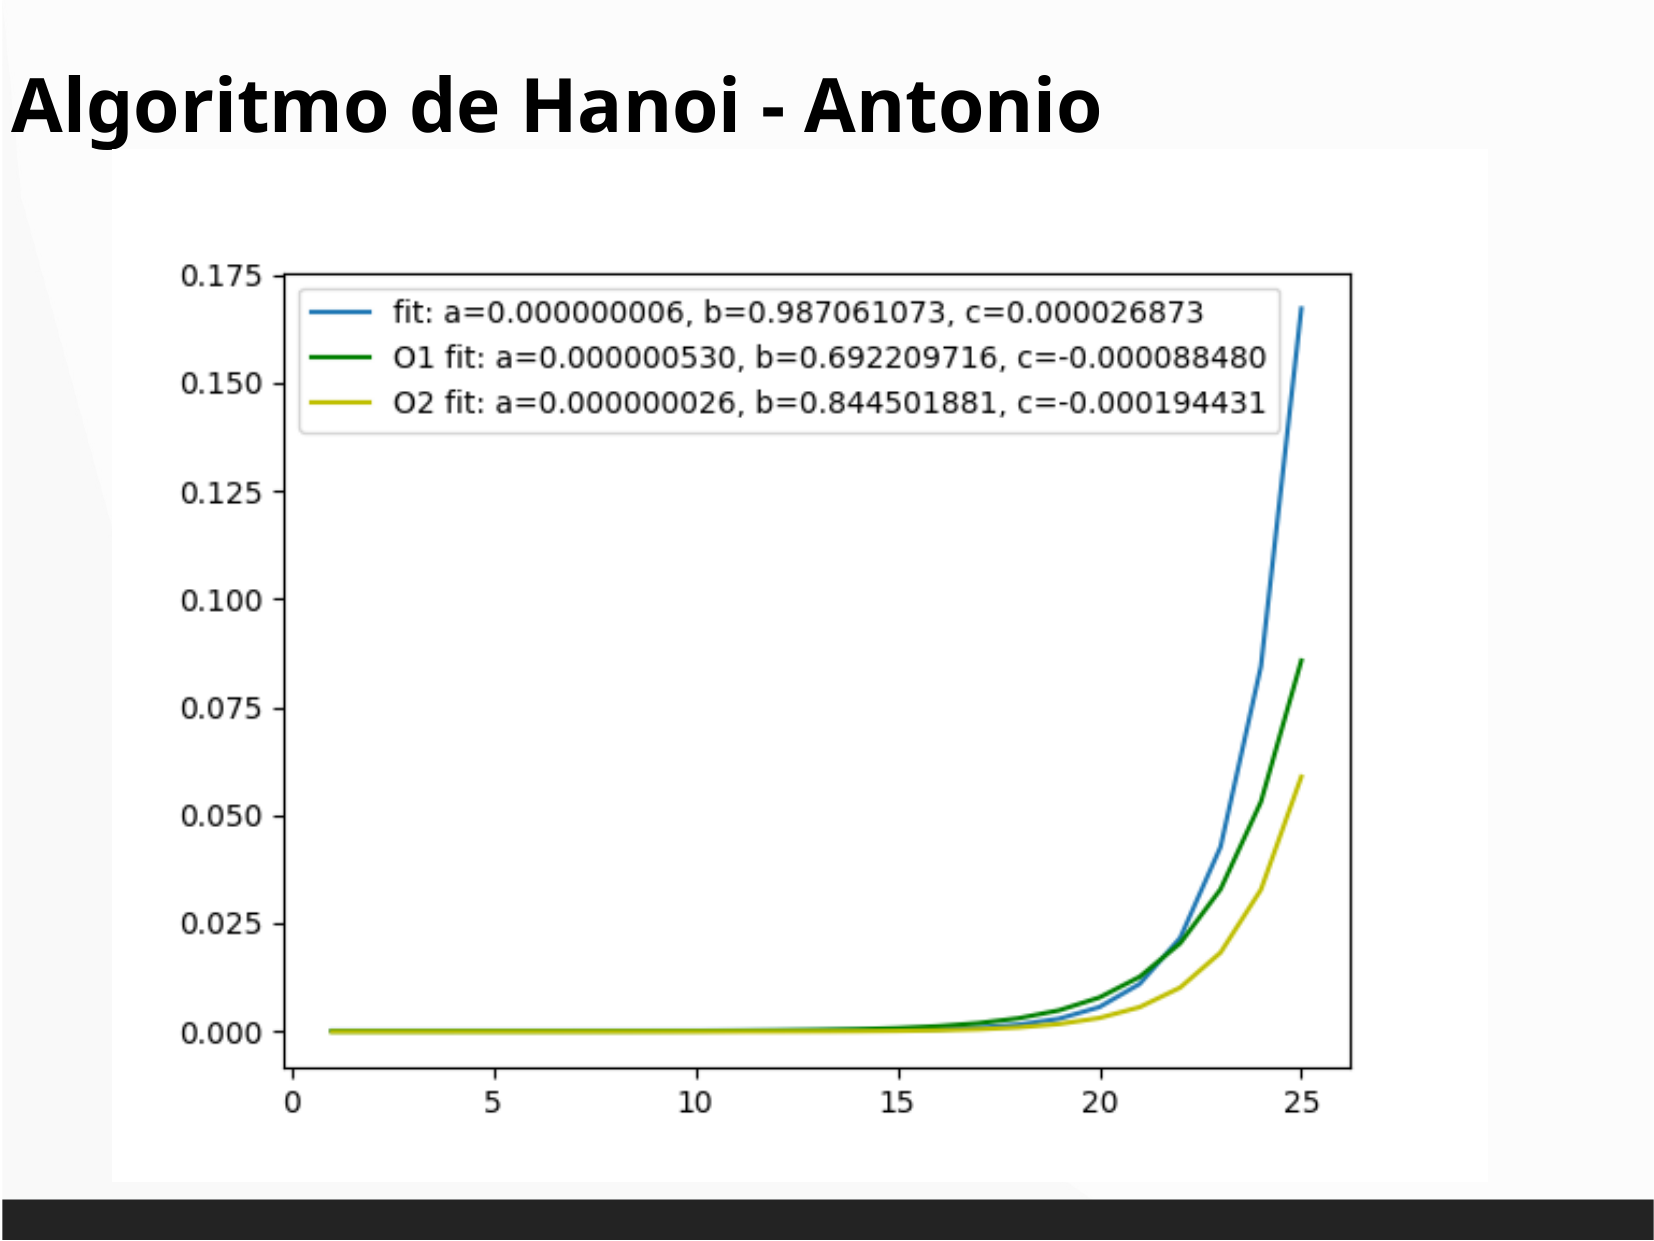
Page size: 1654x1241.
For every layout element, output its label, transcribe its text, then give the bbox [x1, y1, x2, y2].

title Algoritmo de Hanoi - Antonio [11, 0, 1501, 208]
picture [2, 0, 1654, 1241]
